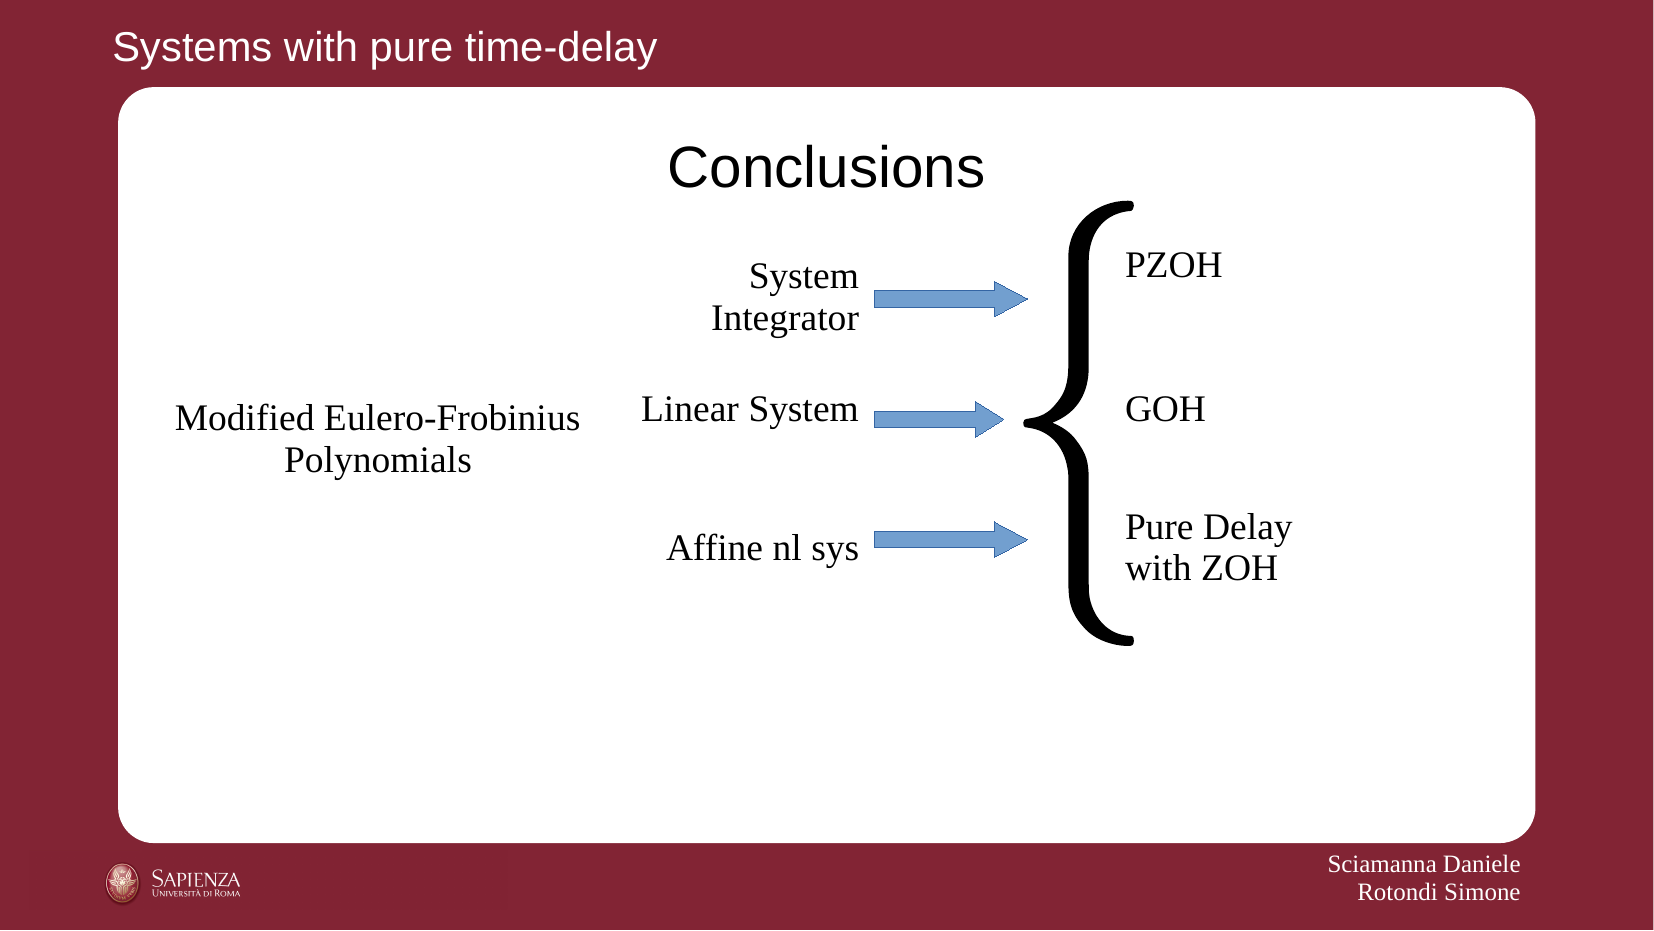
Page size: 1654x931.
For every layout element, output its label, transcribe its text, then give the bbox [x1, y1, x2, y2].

text_box GOH [1110, 380, 1288, 437]
text_box Linear System [614, 380, 875, 473]
text_box Modified Eulero-Frobinius Polynomials [141, 389, 615, 489]
text_box System Integrator [614, 248, 875, 346]
text_box PZOH [1110, 236, 1264, 294]
text_box [118, 87, 1536, 844]
title Conclusions [162, 110, 1492, 225]
text_box Affine nl sys [614, 519, 875, 579]
picture [29, 850, 508, 910]
text_box Sciamanna Daniele Rotondi Simone [933, 843, 1536, 914]
text_box Pure Delay with ZOH [1110, 498, 1347, 603]
title Systems with pure time-delay [112, 11, 756, 83]
